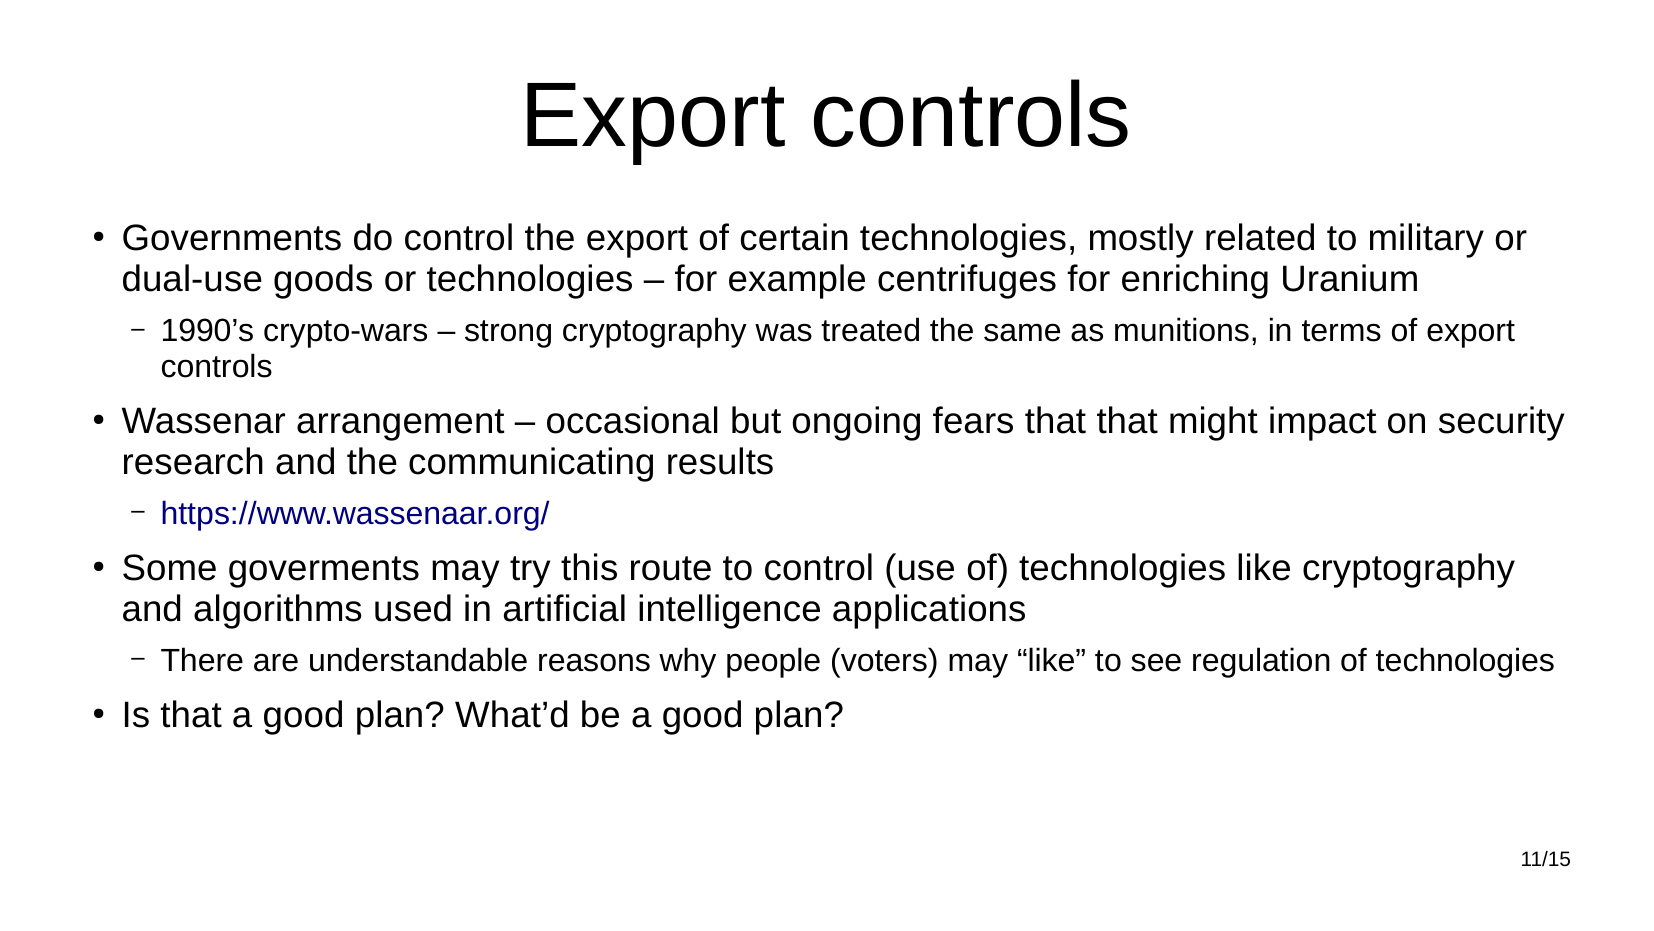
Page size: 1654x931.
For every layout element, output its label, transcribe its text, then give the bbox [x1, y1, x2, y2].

list Governments do control the export of certain technologies, mostly related to military or dual-use goods or technologies – for example centrifuges for enriching Uranium 1990’s crypto-wars – strong cryptography was treated the same as munitions, in terms of export controls Wassenar arrangement – occasional but ongoing fears that that might impact on security research and the communicating results https://www.wassenaar.org/ Some goverments may try this route to control (use of) technologies like cryptography and algorithms used in artificial intelligence applications There are understandable reasons why people (voters) may “like” to see regulation of technologies Is that a good plan? What’d be a good plan? [82, 217, 1571, 758]
title Export controls [82, 37, 1571, 193]
